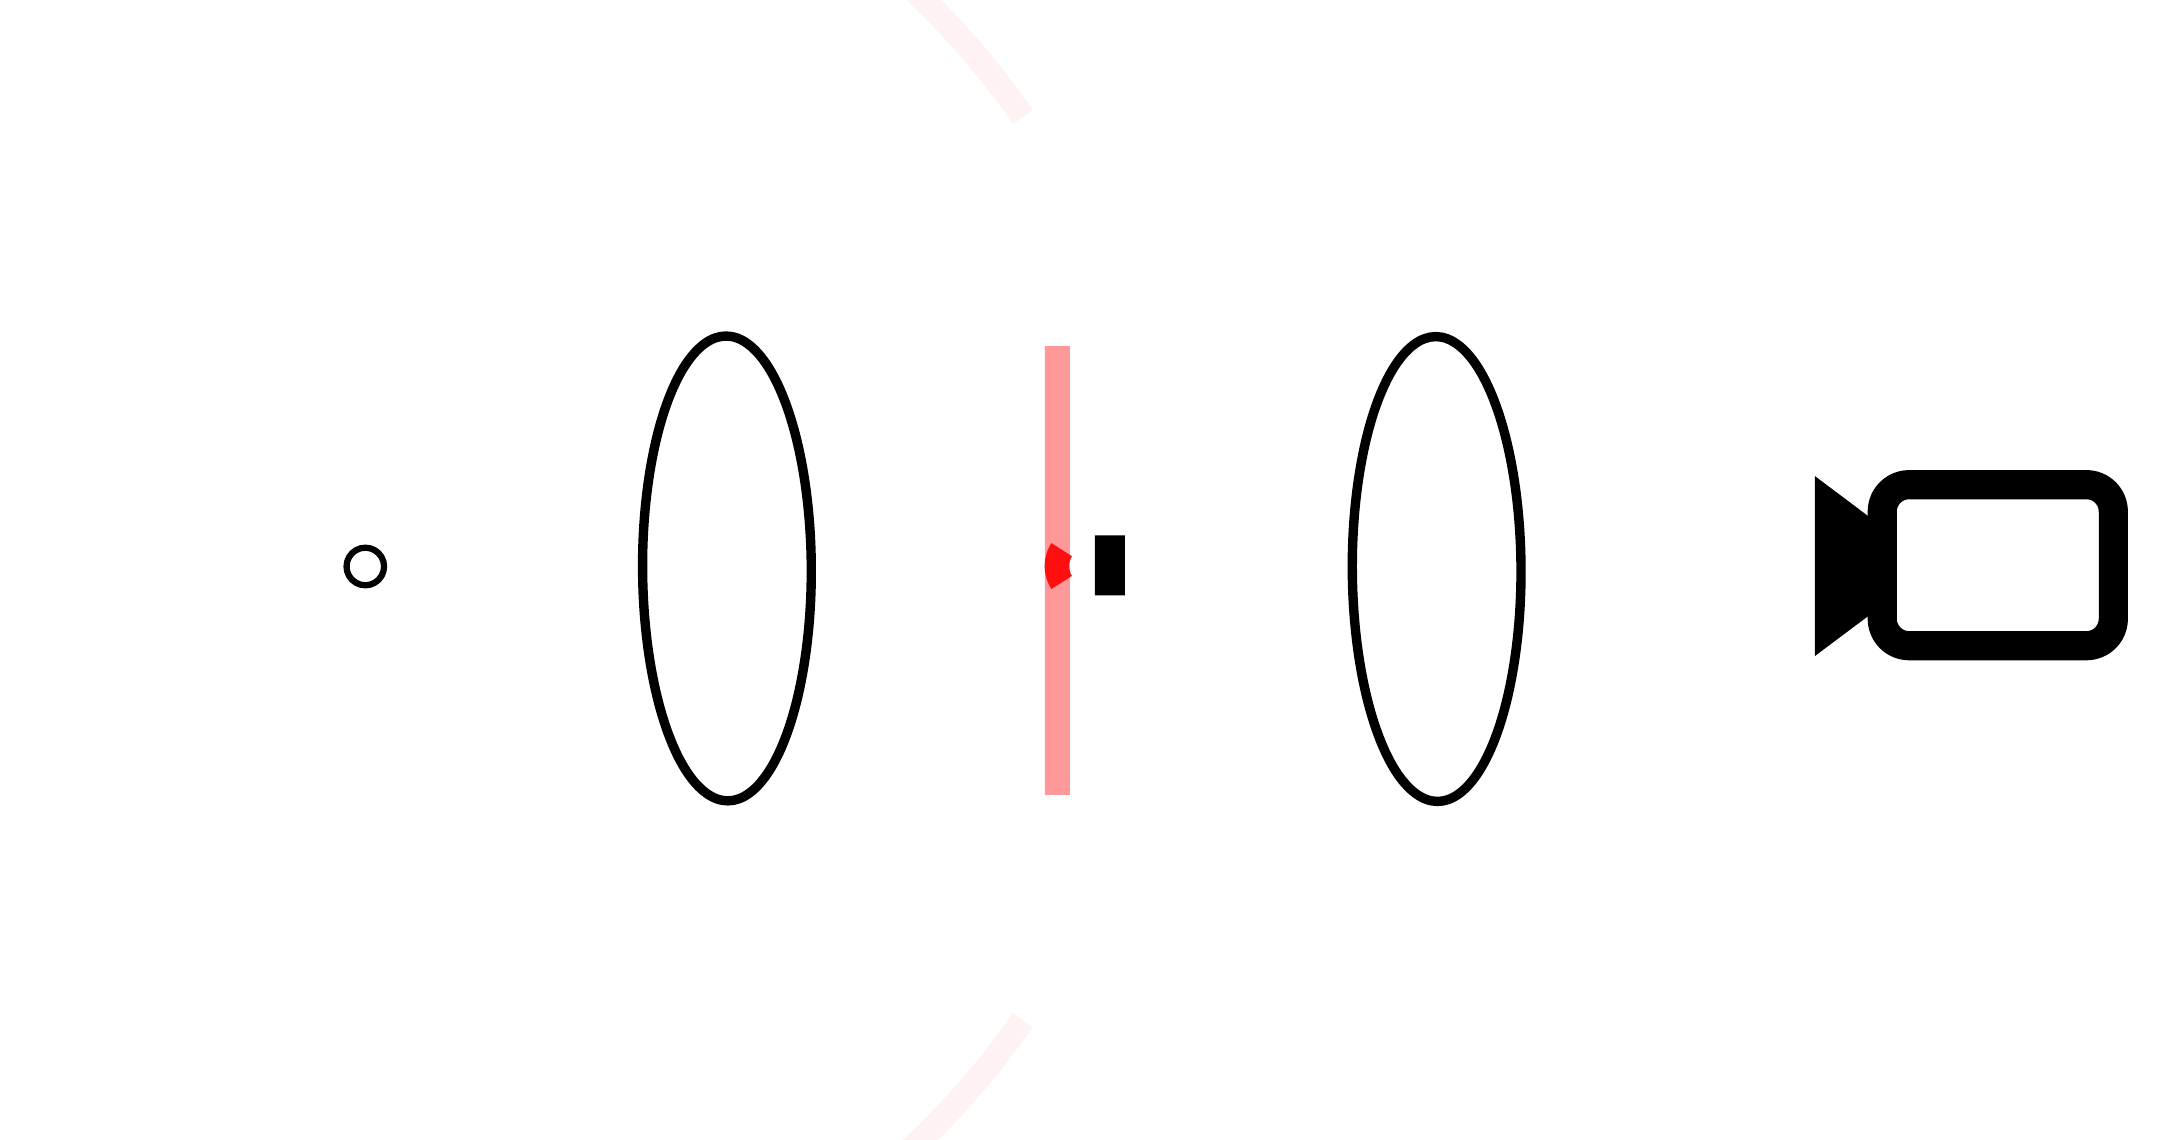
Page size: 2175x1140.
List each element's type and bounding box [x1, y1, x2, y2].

text_box [642, 0, 1747, 1140]
text_box [1814, 476, 1875, 657]
text_box [1882, 484, 2114, 646]
